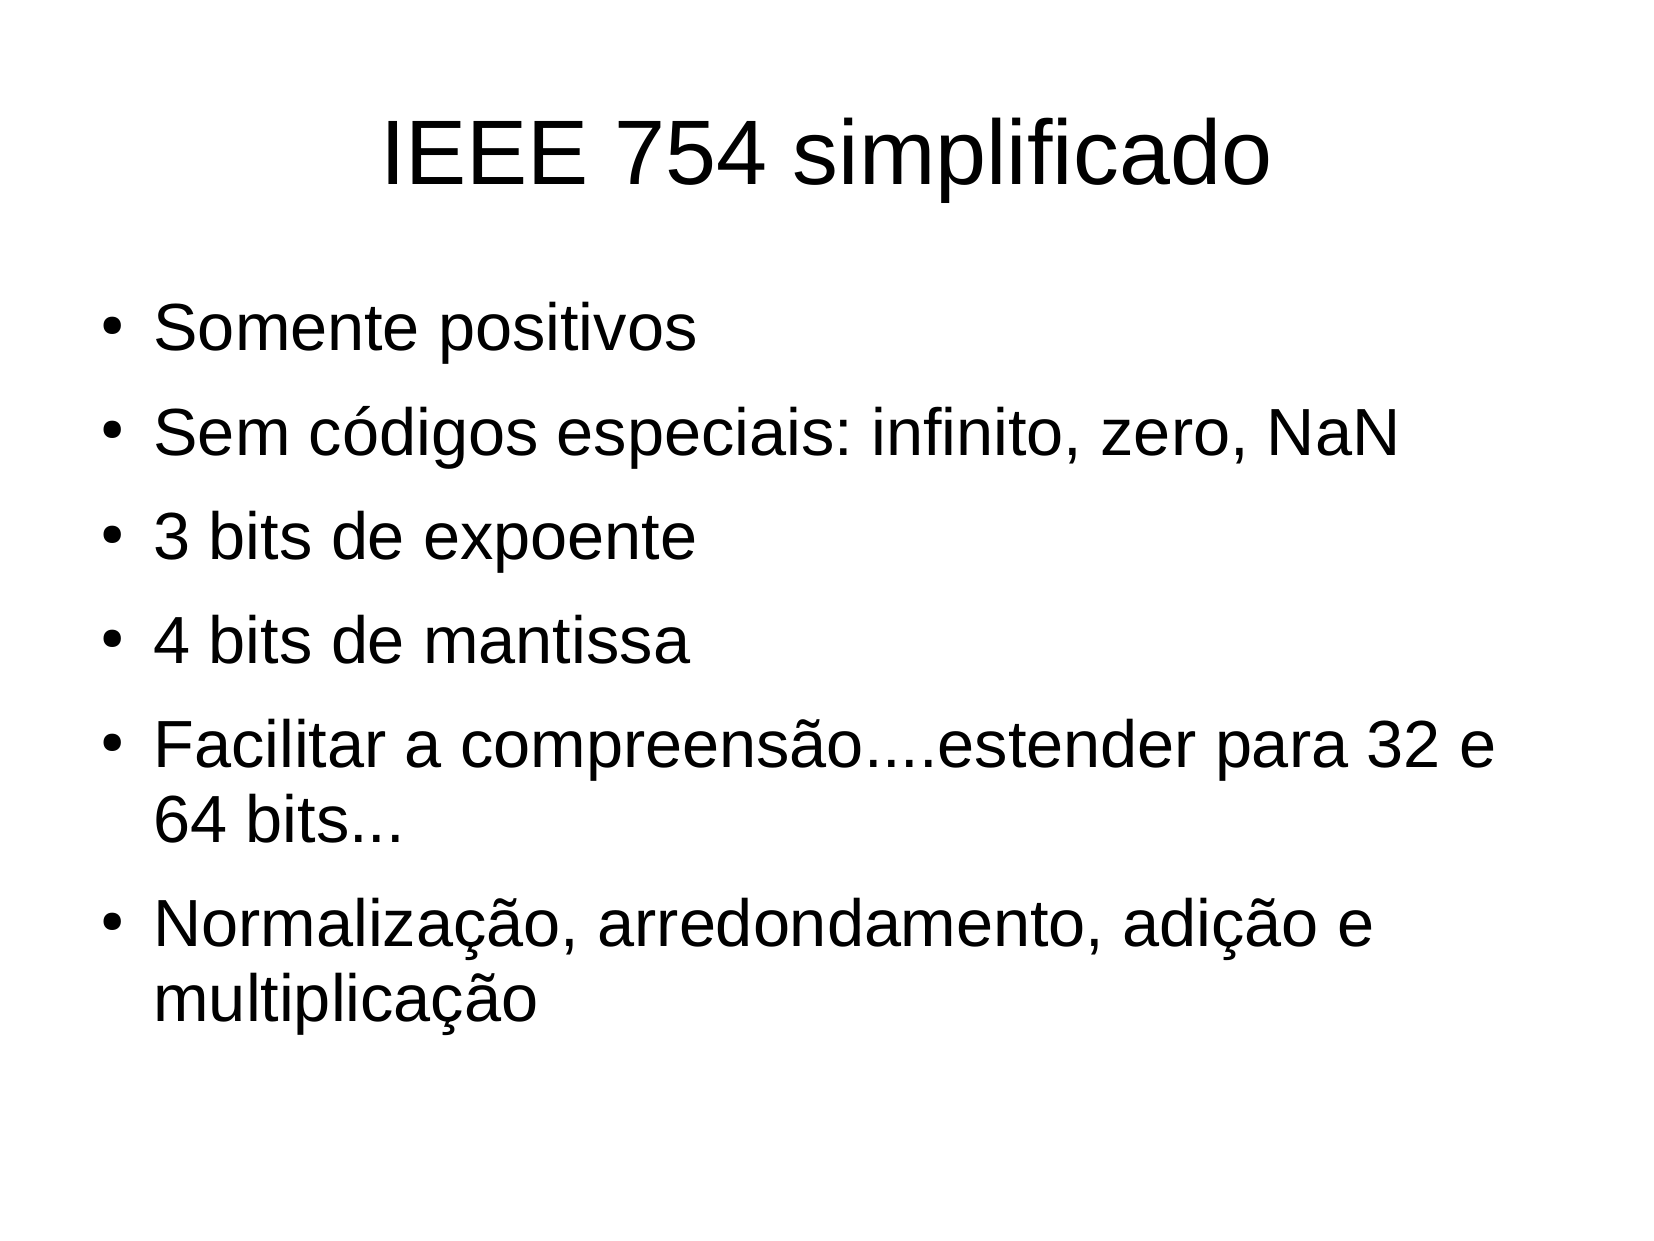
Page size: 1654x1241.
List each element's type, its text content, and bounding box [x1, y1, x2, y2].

title IEEE 754 simplificado [82, 56, 1571, 250]
list Somente positivos Sem códigos especiais: infinito, zero, NaN 3 bits de expoente 4 bits de mantissa Facilitar a compreensão....estender para 32 e 64 bits... Normalização, arredondamento, adição e multiplicação [82, 290, 1571, 1094]
